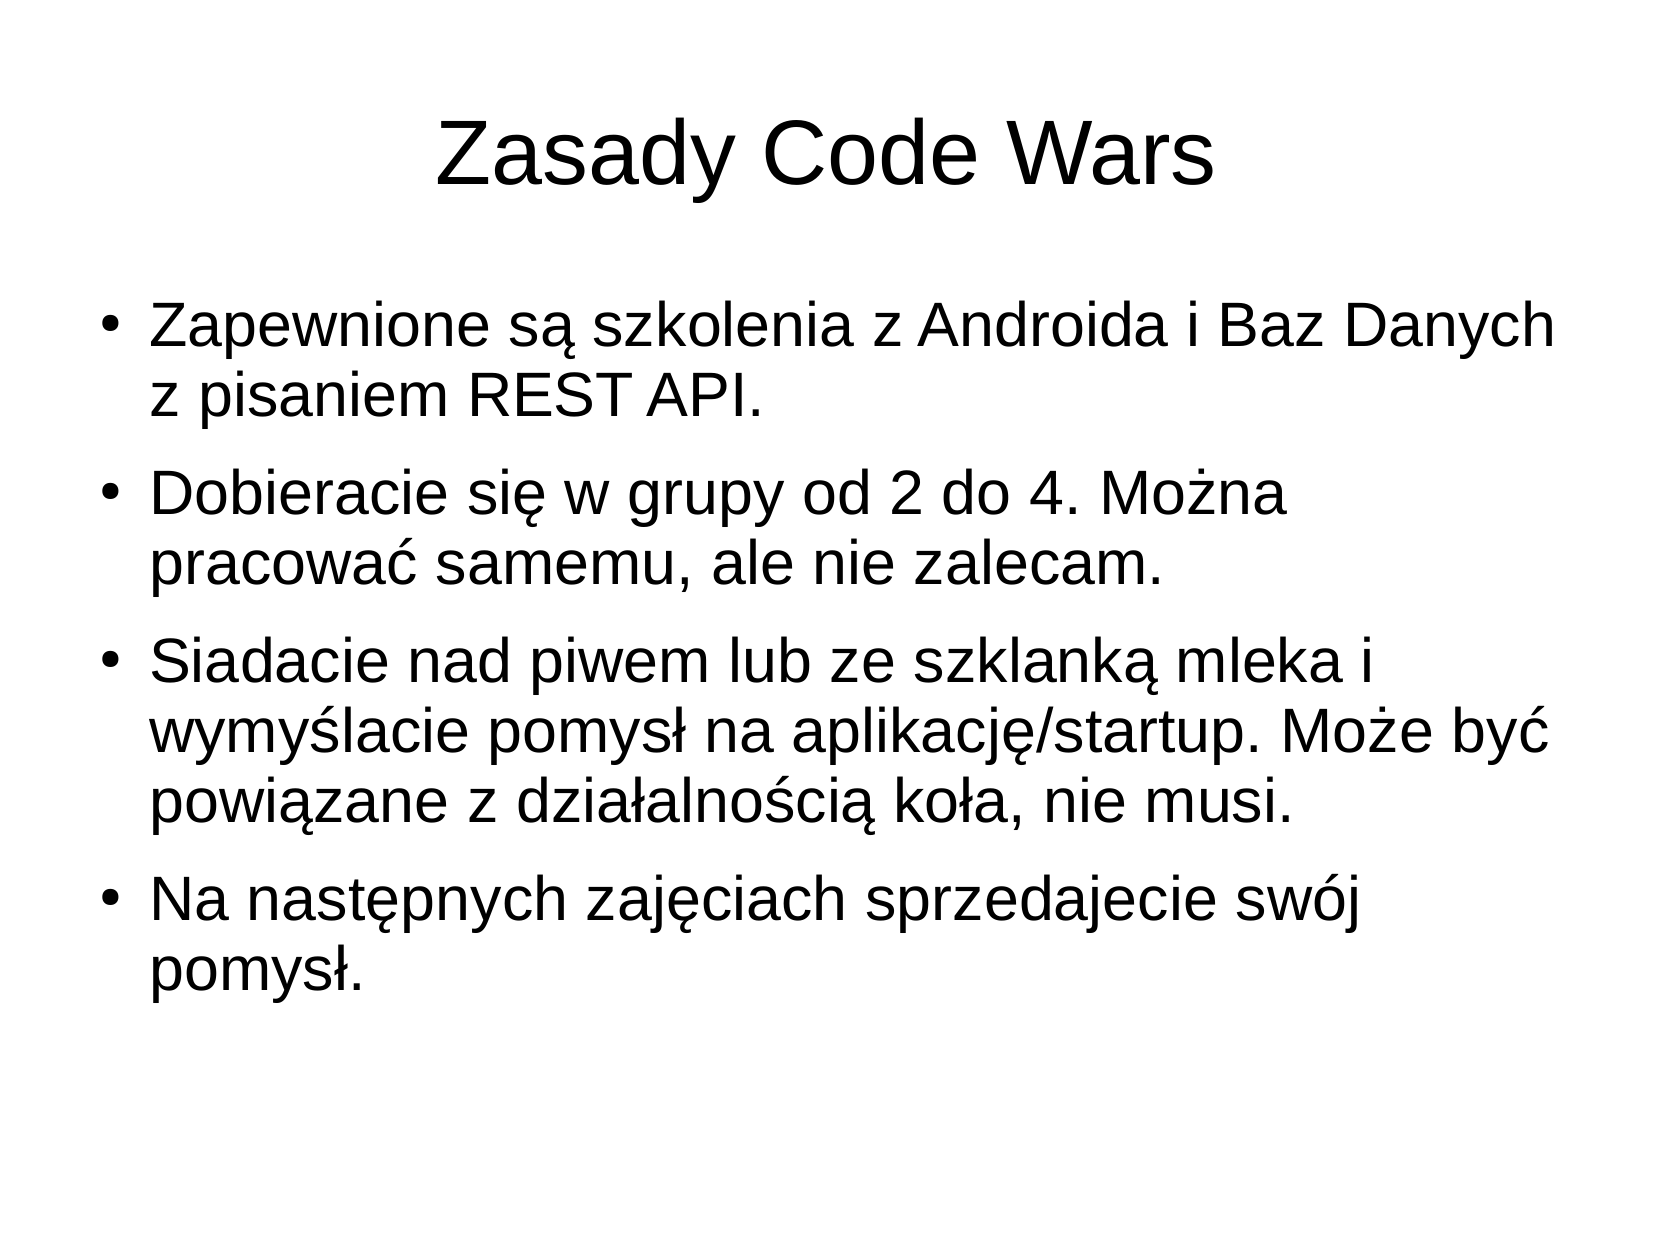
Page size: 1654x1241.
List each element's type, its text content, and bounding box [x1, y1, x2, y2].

list Zapewnione są szkolenia z Androida i Baz Danych z pisaniem REST API. Dobieracie się w grupy od 2 do 4. Można pracować samemu, ale nie zalecam. Siadacie nad piwem lub ze szklanką mleka i wymyślacie pomysł na aplikację/startup. Może być powiązane z działalnością koła, nie musi. Na następnych zajęciach sprzedajecie swój pomysł. [82, 290, 1571, 1010]
title Zasady Code Wars [82, 49, 1571, 257]
